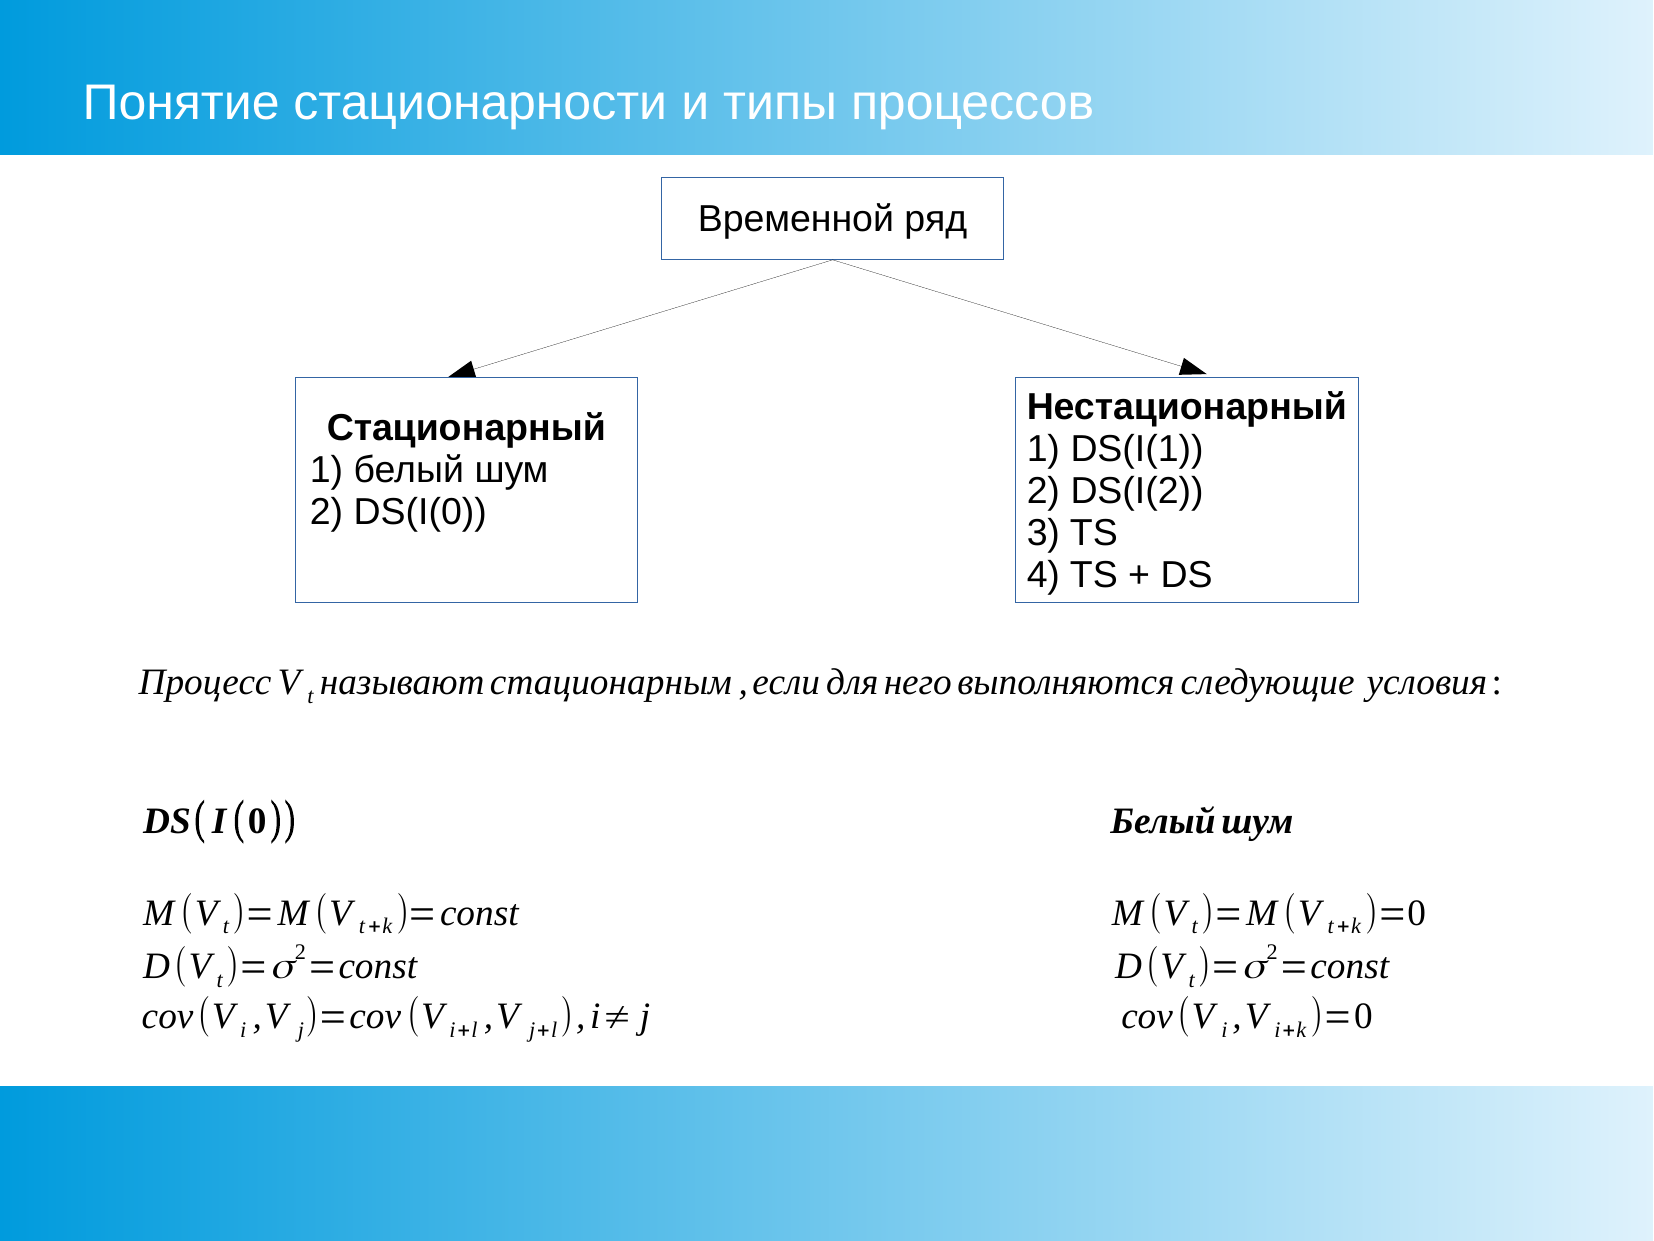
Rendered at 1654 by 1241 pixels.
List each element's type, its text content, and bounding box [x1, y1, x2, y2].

chart [130, 661, 1512, 1043]
text_box Стационарный 1) белый шум 2) DS(I(0)) [295, 377, 638, 603]
text_box Временной ряд [661, 177, 1004, 260]
text_box Нестационарный 1) DS(I(1)) 2) DS(I(2)) 3) TS 4) TS + DS [1015, 377, 1359, 603]
title Понятие стационарности и типы процессов [82, 49, 1571, 155]
